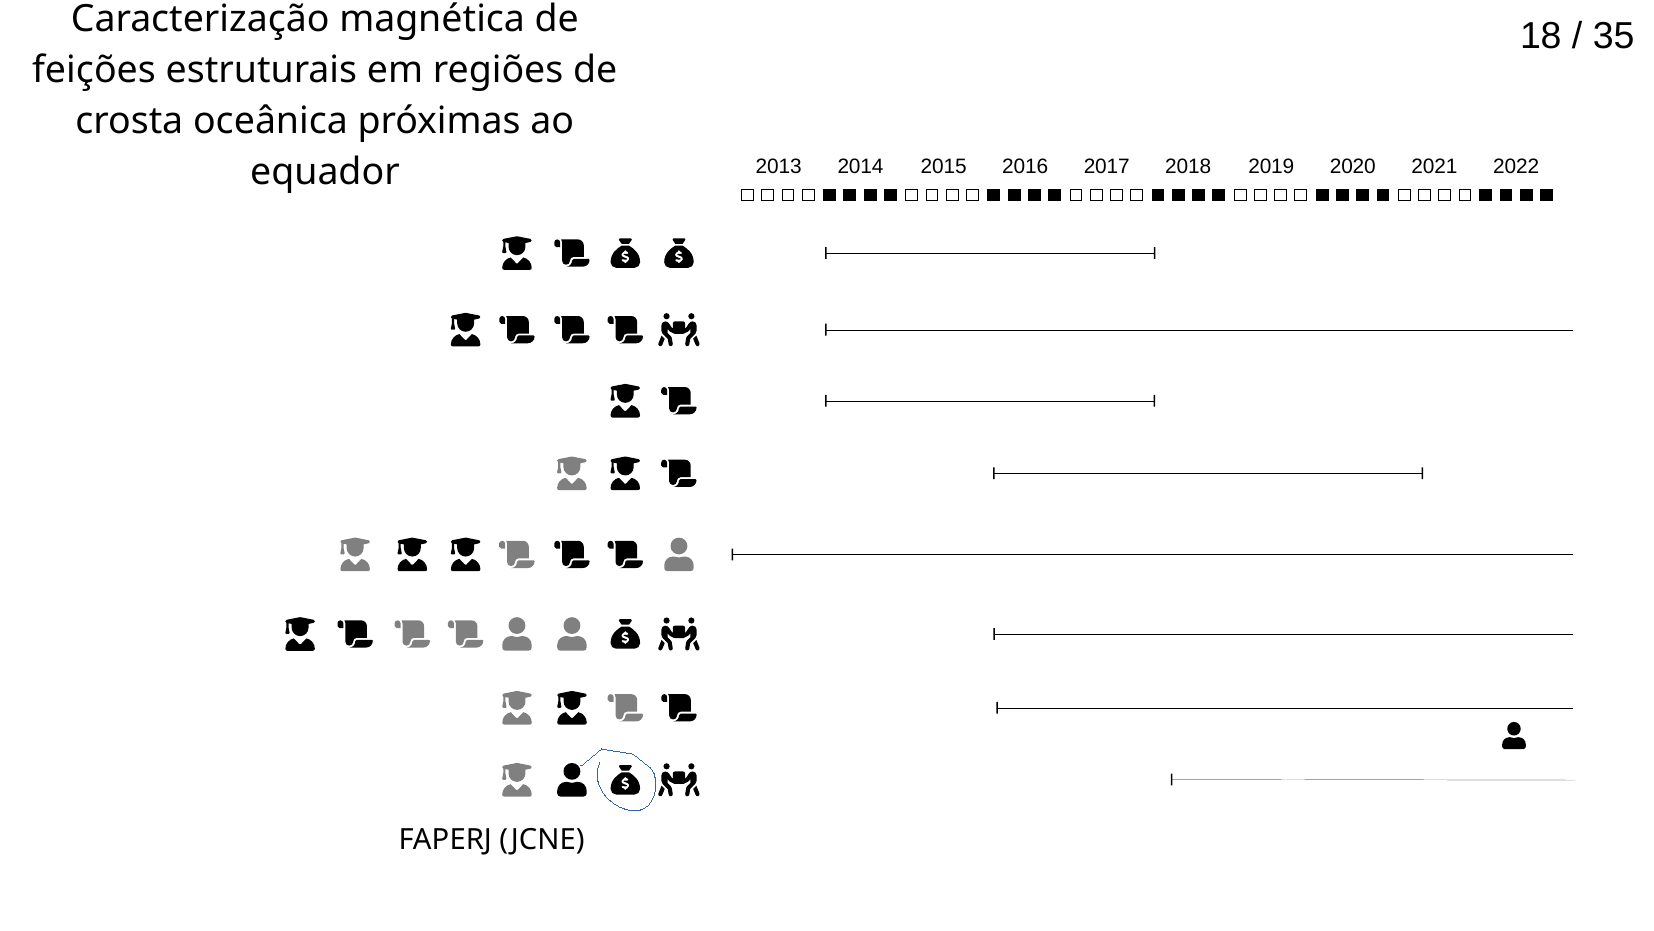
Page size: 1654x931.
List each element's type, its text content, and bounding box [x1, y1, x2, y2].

text_box 2013 [740, 147, 817, 186]
text_box [1254, 189, 1267, 201]
text_box [884, 189, 897, 201]
text_box [1540, 189, 1553, 201]
text_box [333, 532, 372, 575]
text_box [446, 611, 485, 654]
picture [610, 765, 641, 790]
text_box [1356, 189, 1369, 201]
text_box [926, 189, 938, 201]
picture [499, 313, 535, 346]
picture [450, 537, 481, 572]
text_box FAPERJ (JCNE) [383, 790, 686, 886]
text_box [761, 189, 774, 201]
text_box 2019 [1233, 147, 1310, 186]
text_box [1028, 189, 1041, 201]
text_box [606, 685, 644, 728]
text_box [499, 532, 538, 575]
picture [658, 763, 700, 797]
picture [610, 619, 641, 649]
picture [610, 383, 641, 418]
text_box [1212, 189, 1225, 201]
text_box [1090, 189, 1103, 201]
text_box [1336, 189, 1349, 201]
text_box 2020 [1315, 147, 1391, 186]
text_box 2015 [905, 147, 982, 186]
picture [1502, 721, 1526, 750]
picture [554, 237, 590, 269]
text_box 2021 [1396, 147, 1473, 186]
text_box [1152, 189, 1164, 201]
text_box [1479, 189, 1492, 201]
text_box [1130, 189, 1143, 201]
picture [557, 690, 587, 725]
text_box [550, 450, 589, 493]
text_box [1294, 189, 1307, 201]
text_box [905, 189, 918, 201]
picture [607, 538, 644, 571]
picture [285, 617, 315, 651]
text_box [782, 189, 794, 201]
text_box [1110, 189, 1123, 201]
text_box [1070, 189, 1082, 201]
text_box [497, 611, 536, 654]
text_box [497, 685, 536, 728]
text_box [946, 189, 959, 201]
text_box Caracterização magnética de feições estruturais em regiões de crosta oceânica próximas ao equador [11, 30, 639, 157]
text_box 2014 [822, 147, 899, 186]
text_box [497, 758, 536, 790]
text_box [1500, 189, 1512, 201]
text_box [843, 189, 856, 201]
text_box [966, 189, 979, 201]
text_box [1274, 189, 1287, 201]
text_box [1172, 189, 1185, 201]
text_box 2016 [987, 147, 1064, 186]
picture [557, 762, 587, 790]
picture [661, 385, 697, 417]
picture [502, 236, 532, 270]
text_box 2018 [1150, 147, 1227, 186]
picture [658, 617, 700, 651]
picture [337, 618, 373, 650]
picture [610, 238, 641, 268]
text_box [864, 189, 877, 201]
text_box [741, 189, 754, 201]
text_box [1418, 189, 1431, 201]
picture [658, 313, 700, 347]
picture [610, 456, 641, 491]
picture [661, 457, 697, 489]
text_box [1438, 189, 1451, 201]
text_box [1008, 189, 1021, 201]
picture [397, 537, 428, 572]
text_box [659, 534, 698, 577]
text_box 2017 [1068, 147, 1145, 186]
picture [450, 312, 481, 347]
text_box [552, 611, 591, 654]
text_box [393, 611, 432, 654]
picture [554, 538, 590, 571]
picture [554, 313, 590, 346]
text_box [802, 189, 815, 201]
text_box [1520, 189, 1533, 201]
text_box <number> / 35 [1375, 0, 1654, 71]
text_box [1398, 189, 1411, 201]
text_box [1316, 189, 1329, 201]
picture [607, 313, 644, 346]
picture [661, 692, 697, 724]
text_box [1377, 189, 1389, 201]
picture [664, 238, 694, 268]
text_box [1459, 189, 1471, 201]
text_box [823, 189, 836, 201]
text_box 2022 [1478, 147, 1555, 186]
text_box [1048, 189, 1061, 201]
text_box [987, 189, 1000, 201]
text_box [1234, 189, 1247, 201]
text_box [1192, 189, 1205, 201]
